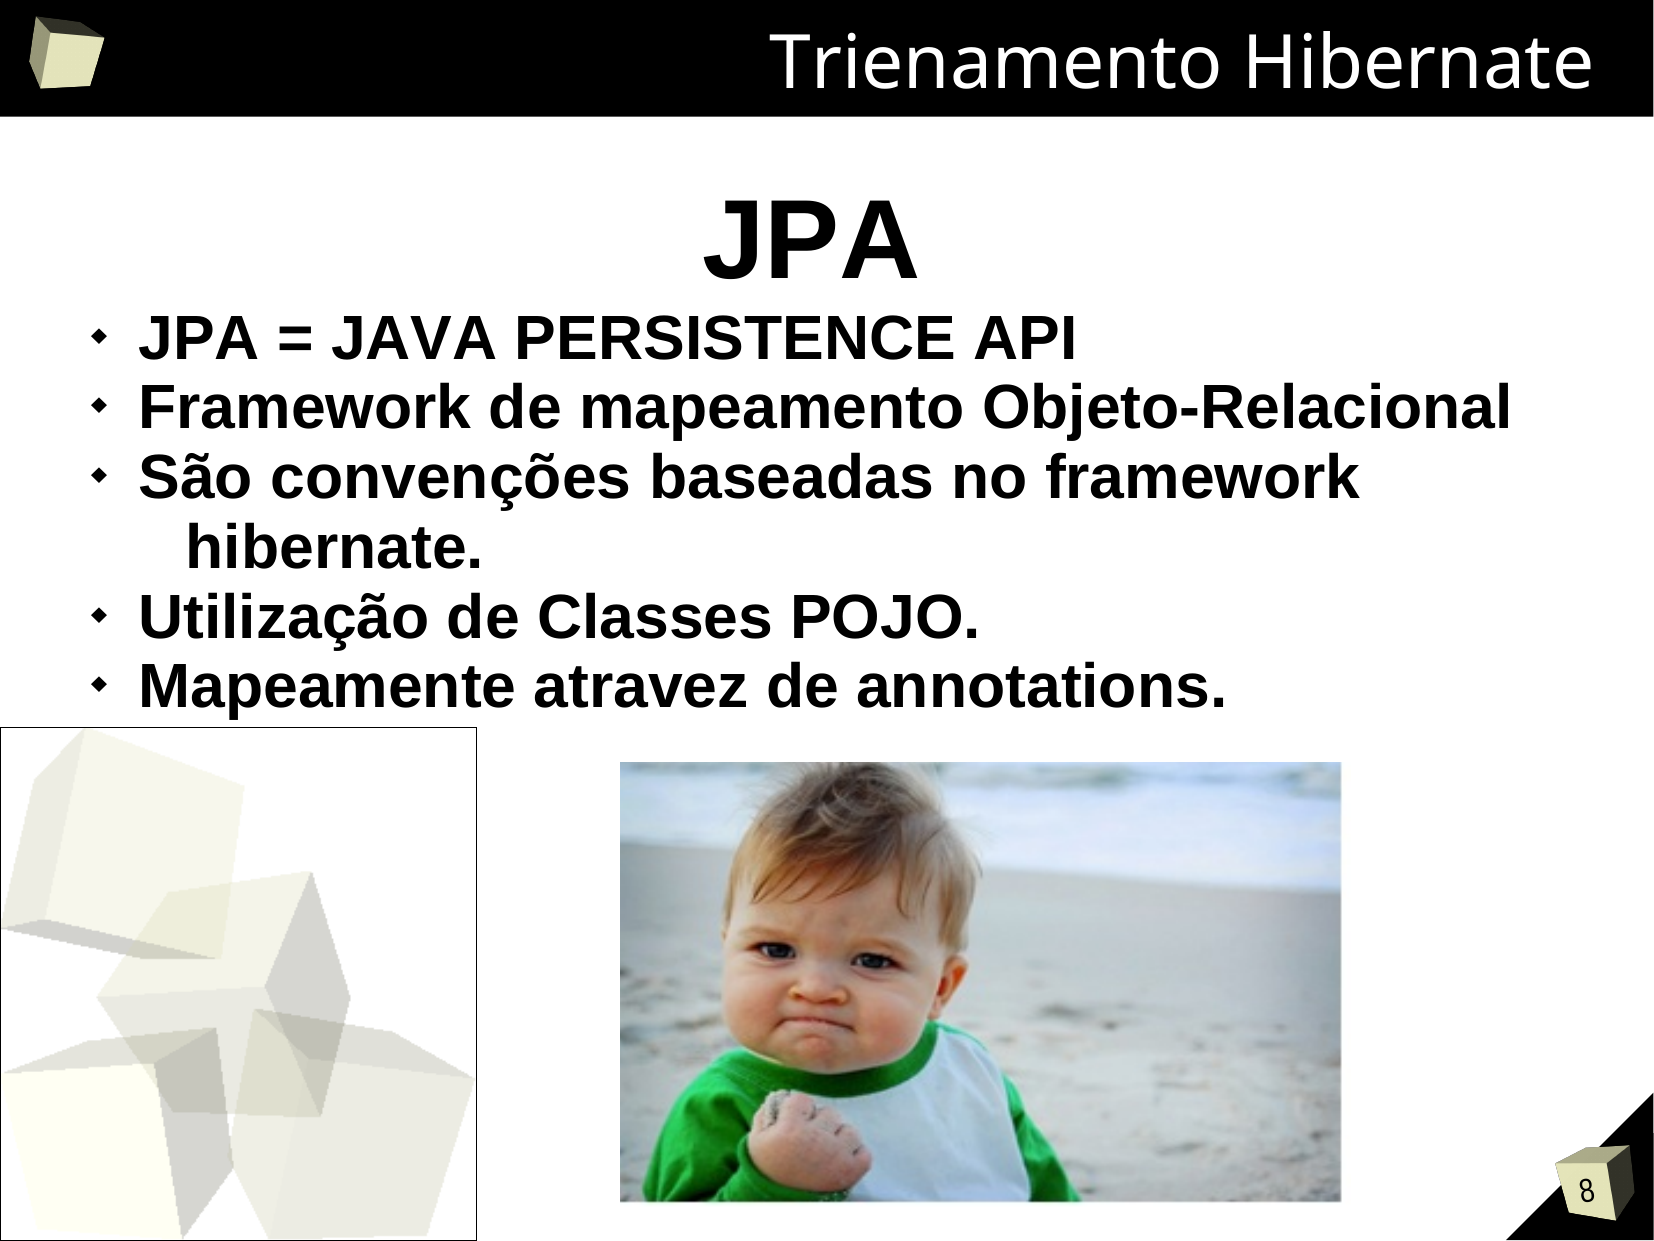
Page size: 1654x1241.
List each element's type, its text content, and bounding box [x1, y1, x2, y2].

picture [1, 728, 476, 1240]
title Trienamento Hibernate [118, 0, 1595, 119]
picture [620, 762, 1351, 1211]
list JPA JPA = JAVA PERSISTENCE API Framework de mapeamento Objeto-Relacional São convenções baseadas no framework hibernate. Utilização de Classes POJO. Mapeamente atravez de annotations. [44, 177, 1611, 1214]
